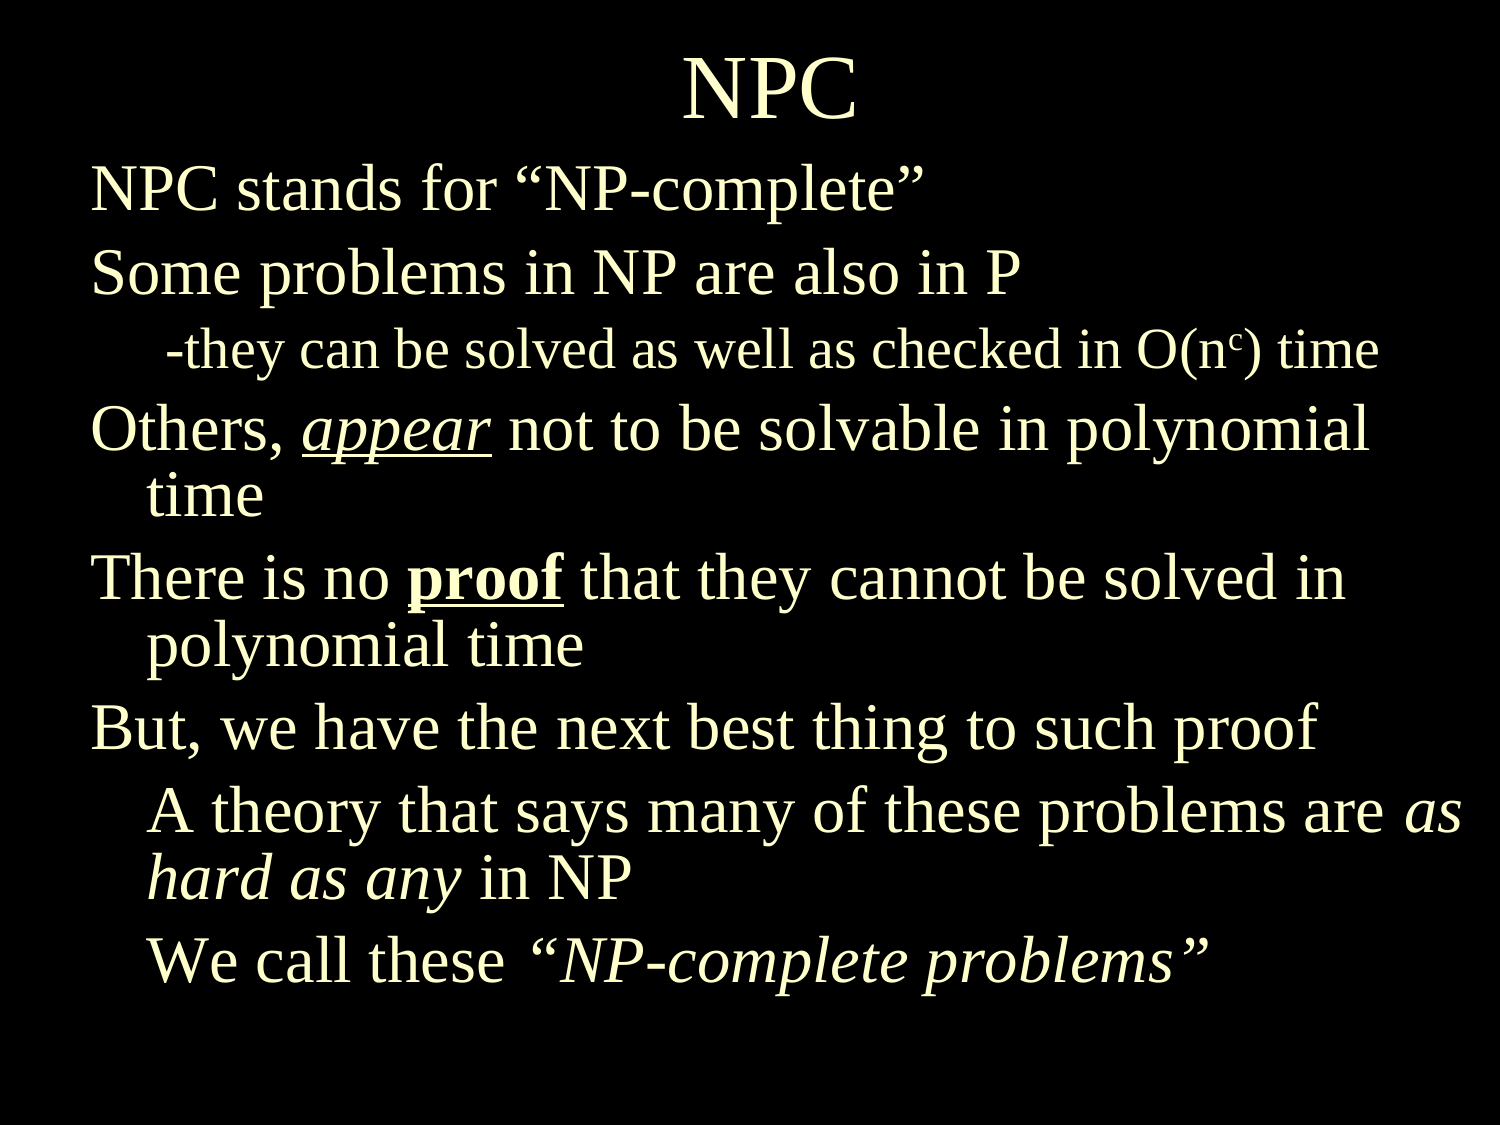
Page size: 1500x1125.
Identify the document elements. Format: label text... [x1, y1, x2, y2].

title NPC [42, 24, 1500, 150]
list NPC stands for “NP-complete” Some problems in NP are also in P -they can be solved as well as checked in O(nc) time Others, appear not to be solvable in polynomial time There is no proof that they cannot be solved in polynomial time But, we have the next best thing to such proof A theory that says many of these problems are as hard as any in NP We call these “NP-complete problems” [75, 149, 1482, 1109]
